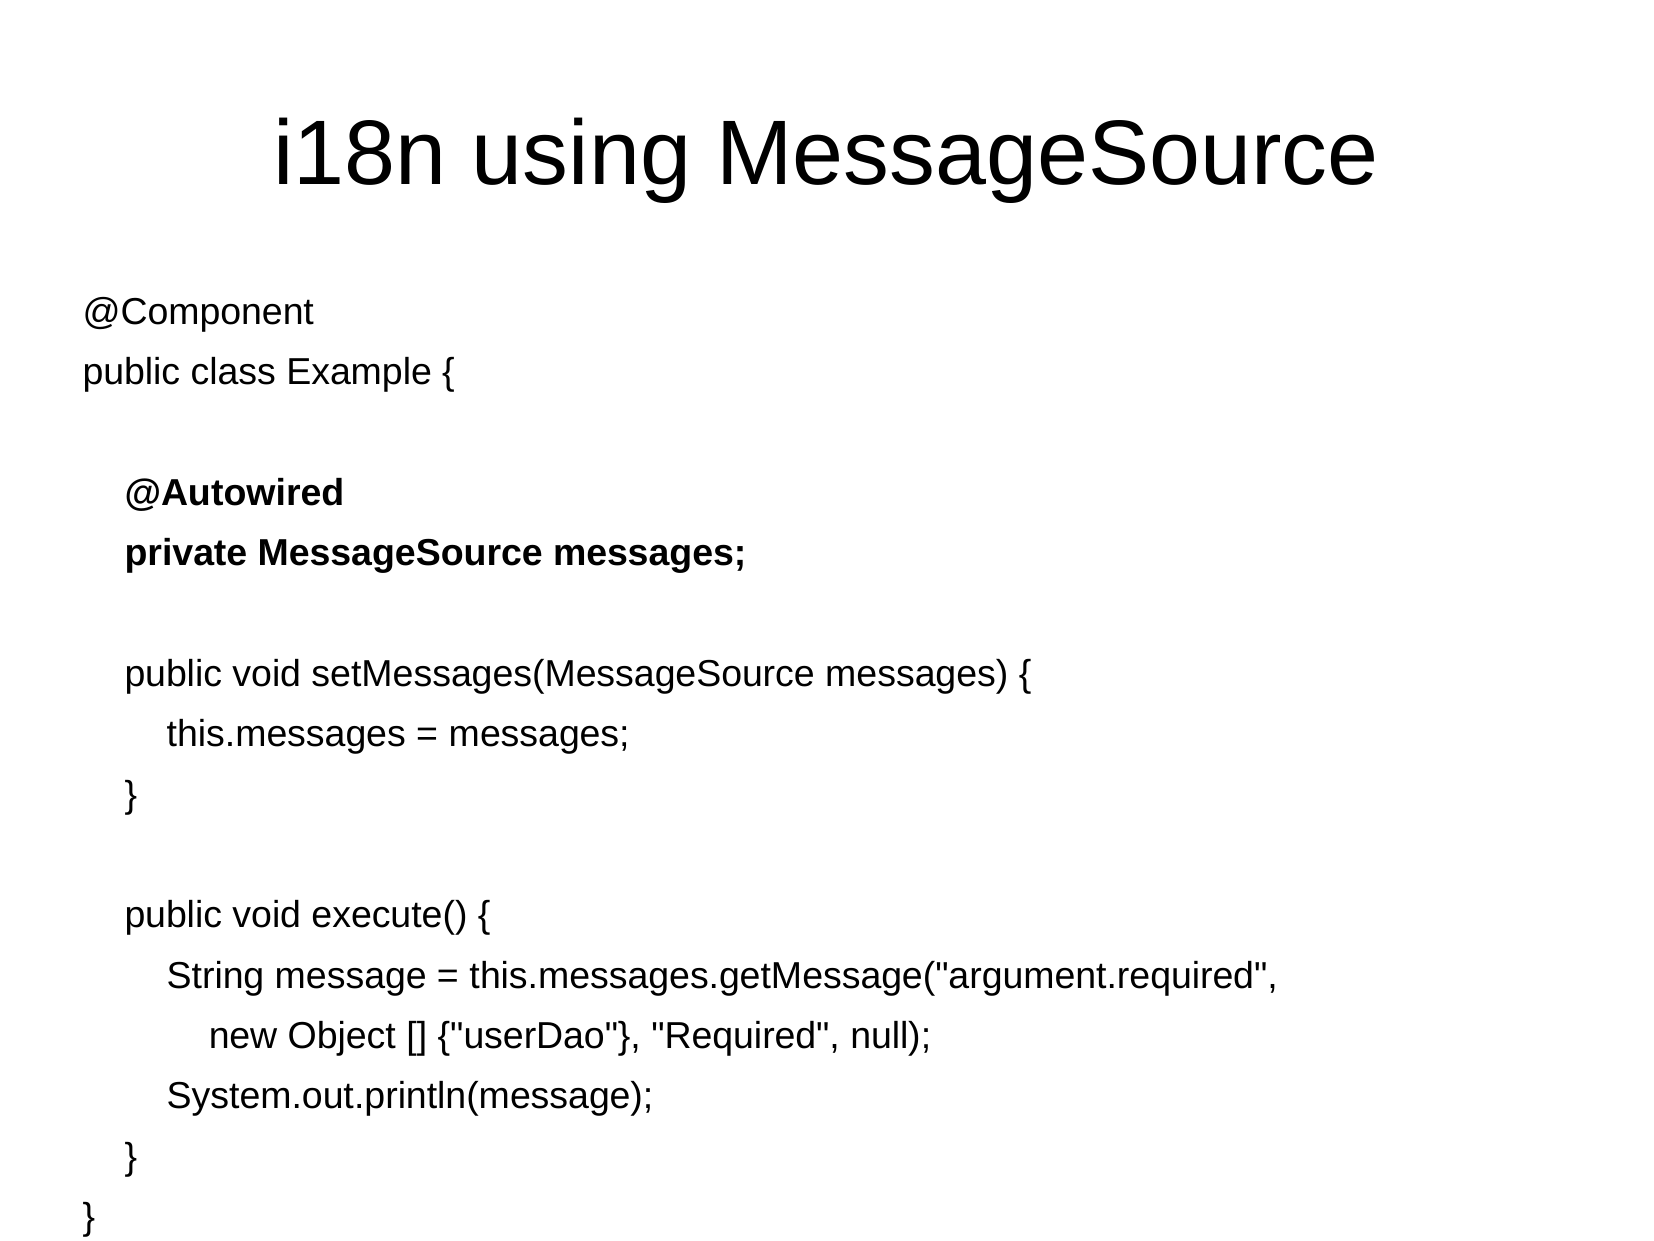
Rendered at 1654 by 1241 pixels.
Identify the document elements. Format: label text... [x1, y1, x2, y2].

list @Component public class Example { @Autowired private MessageSource messages; public void setMessages(MessageSource messages) { this.messages = messages; } public void execute() { String message = this.messages.getMessage("argument.required", new Object [] {"userDao"}, "Required", null); System.out.println(message); } } [82, 290, 1571, 1010]
title i18n using MessageSource [82, 49, 1571, 257]
